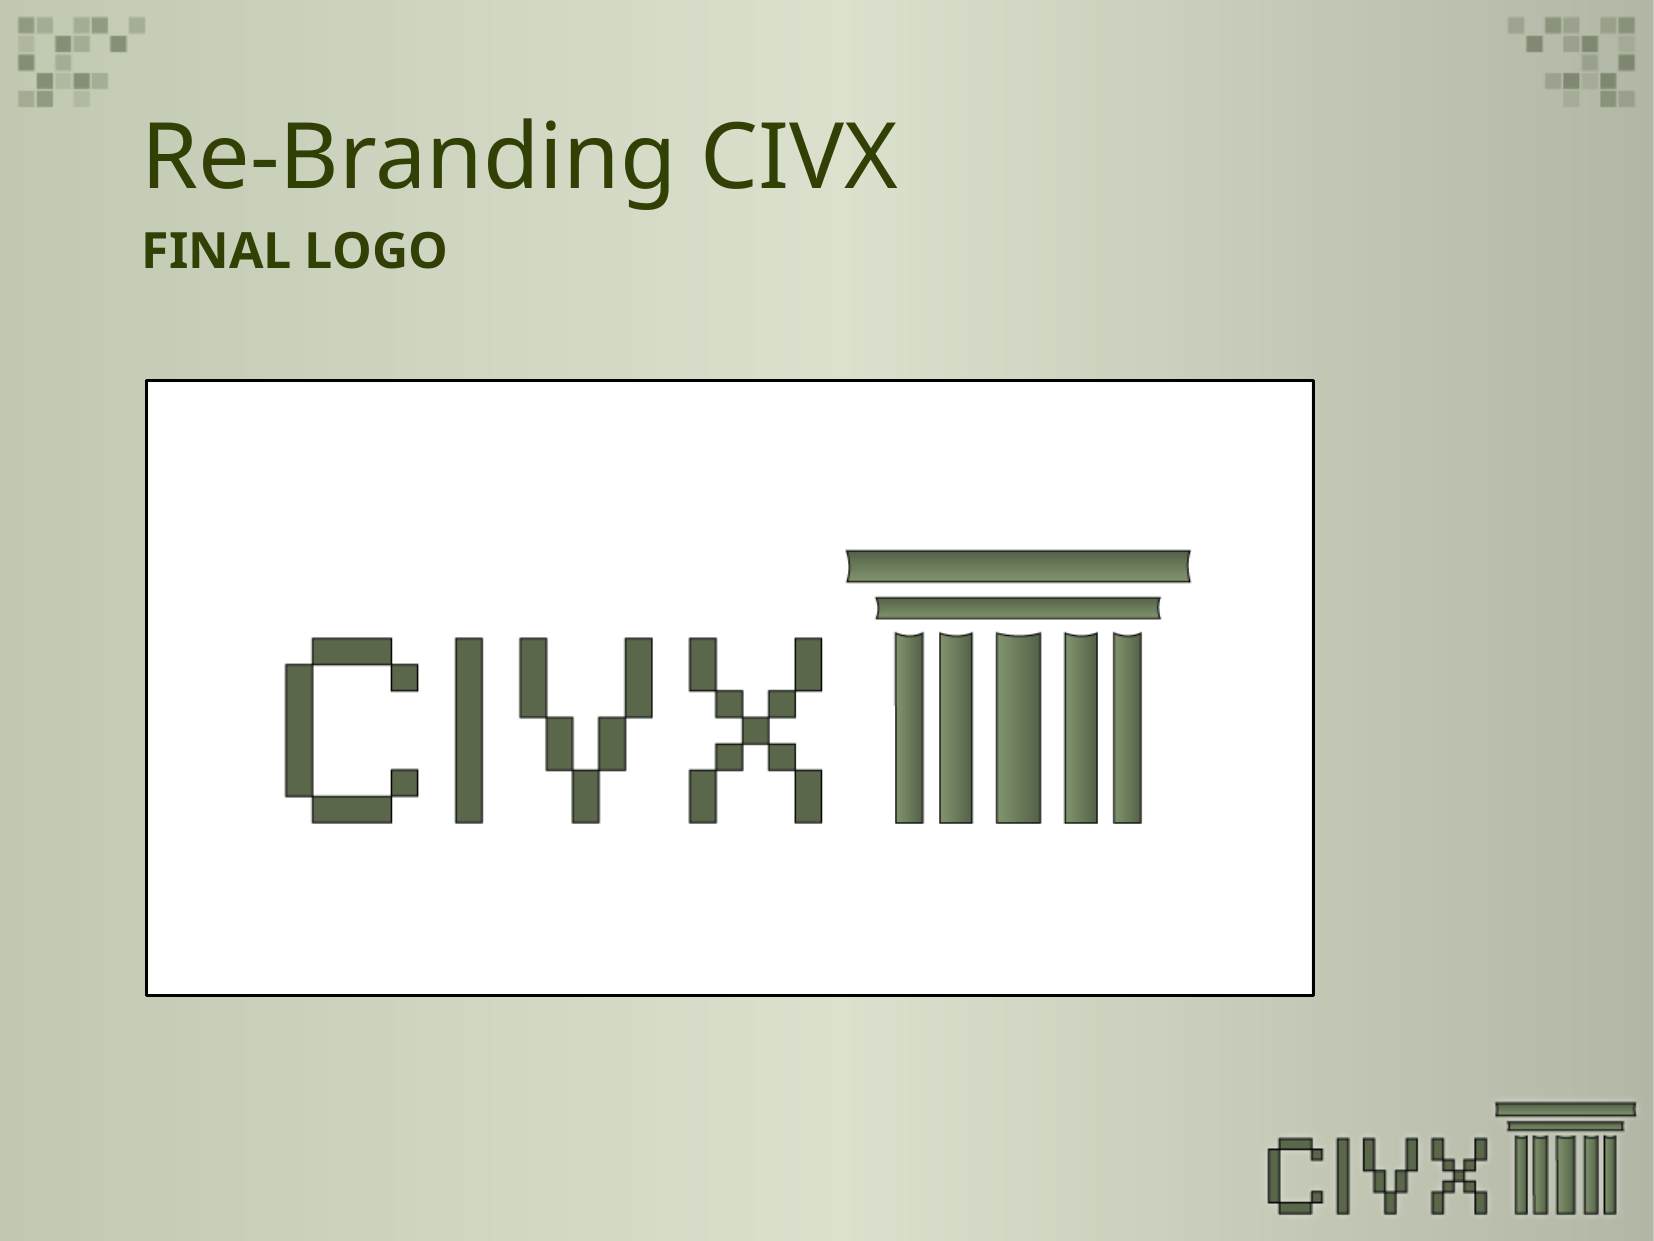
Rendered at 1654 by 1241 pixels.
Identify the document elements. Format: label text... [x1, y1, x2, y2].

subtitle FINAL LOGO [141, 285, 1630, 1102]
title Re-Branding CIVX [141, 56, 1630, 250]
picture [0, 0, 1654, 1241]
